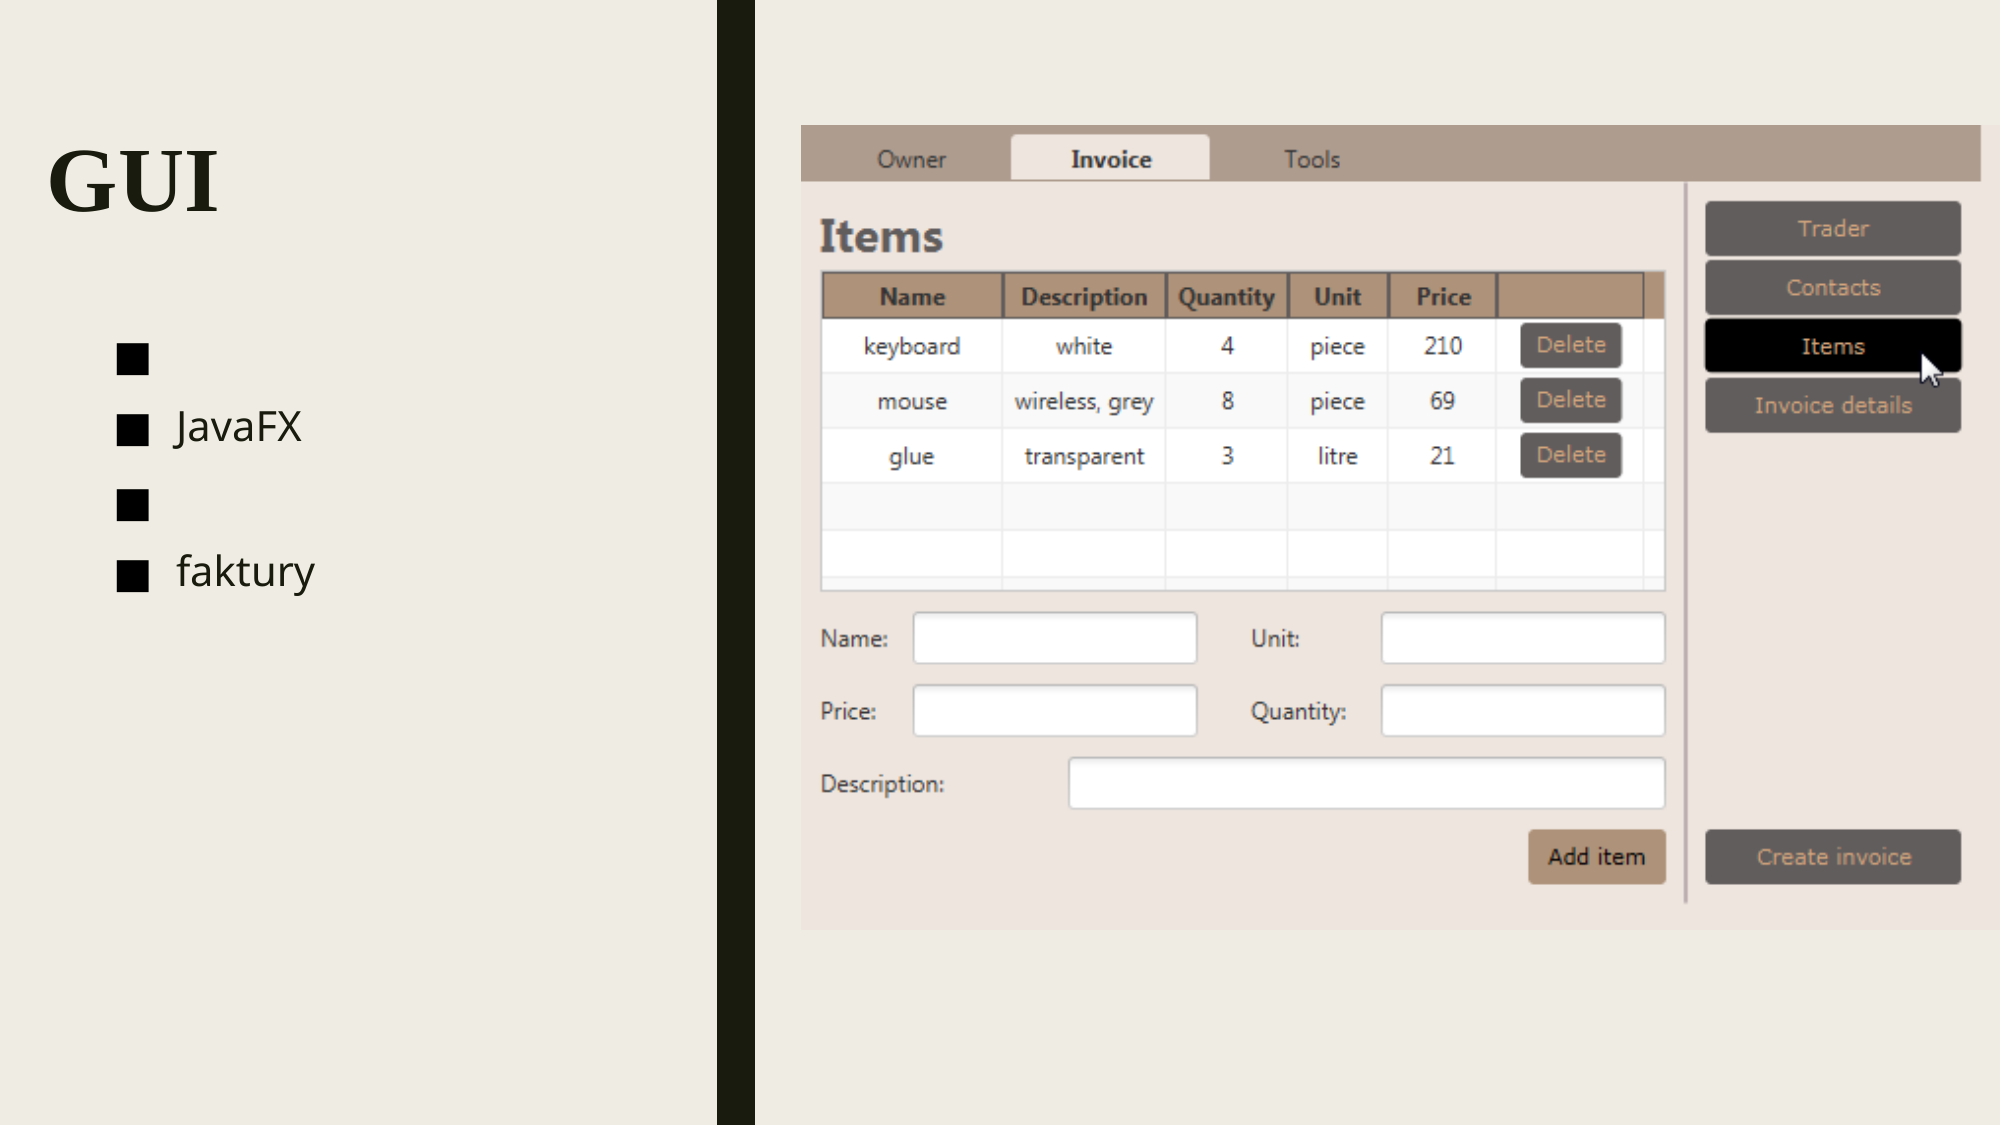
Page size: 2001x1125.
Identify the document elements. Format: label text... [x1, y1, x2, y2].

text_box [0, 0, 2000, 1125]
list JavaFX faktury [98, 318, 536, 931]
title GUI [31, 125, 547, 254]
picture [801, 125, 2000, 930]
